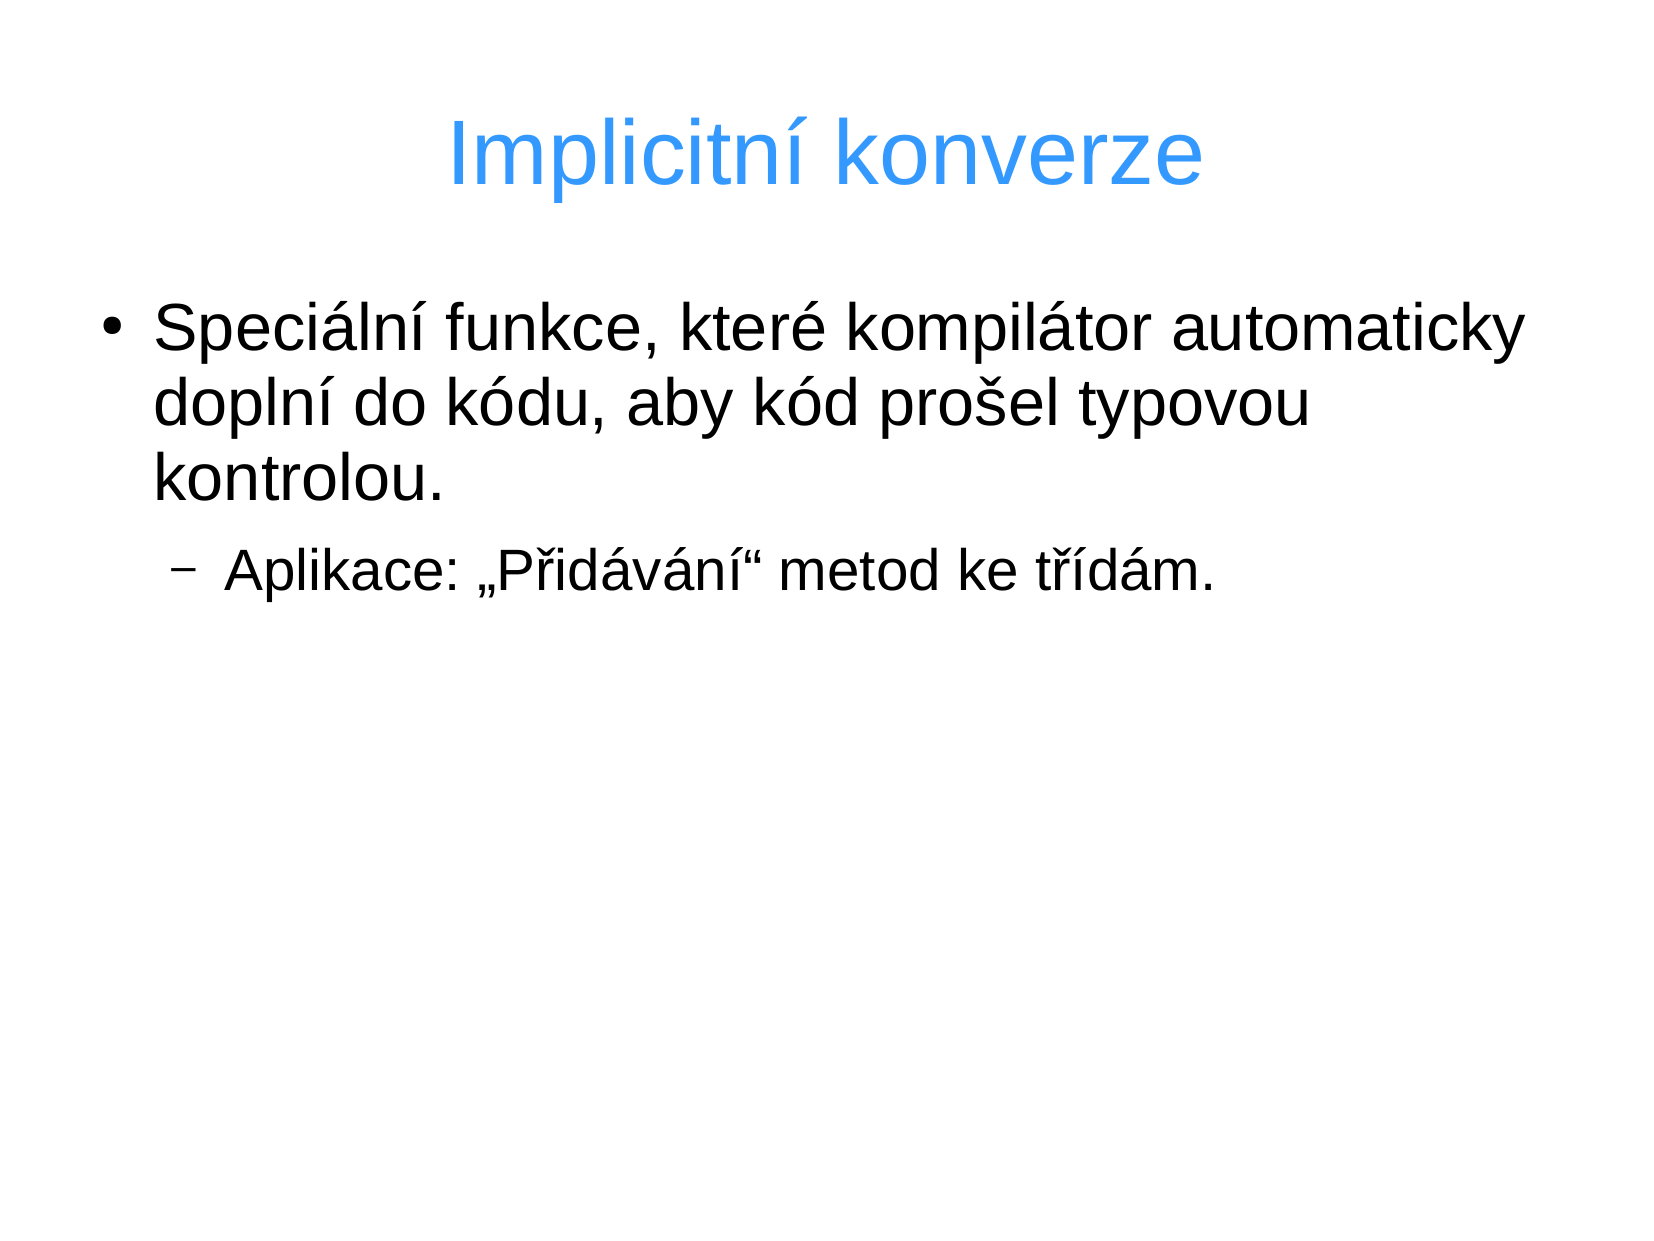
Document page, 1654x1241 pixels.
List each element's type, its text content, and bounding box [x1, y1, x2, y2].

title Implicitní konverze [82, 49, 1571, 257]
list Speciální funkce, které kompilátor automaticky doplní do kódu, aby kód prošel typovou kontrolou. Aplikace: „Přidávání“ metod ke třídám. [82, 290, 1571, 1010]
